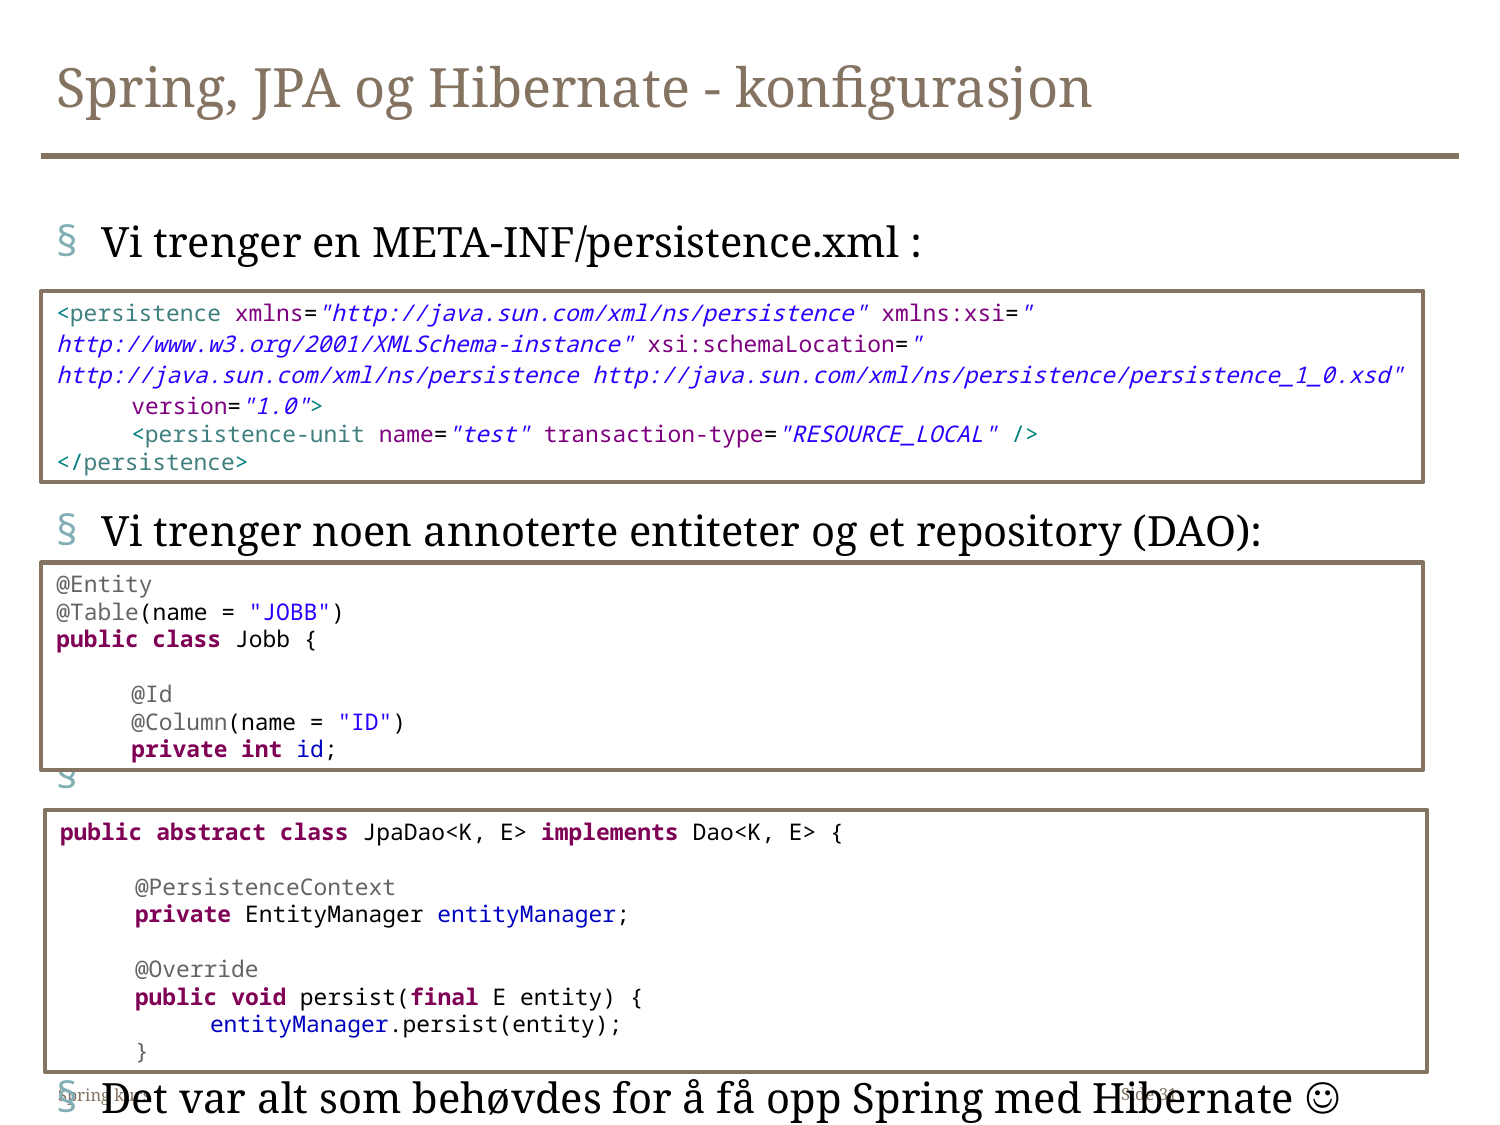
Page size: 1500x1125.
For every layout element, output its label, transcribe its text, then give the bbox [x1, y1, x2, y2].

title Spring, JPA og Hibernate - konfigurasjon [40, 27, 1459, 146]
text_box public abstract class JpaDao<K, E> implements Dao<K, E> { @PersistenceContext private EntityManager entityManager; @Override public void persist(final E entity) { entityManager.persist(entity); } [45, 810, 1428, 1073]
text_box @Entity @Table(name = "JOBB") public class Jobb { @Id @Column(name = "ID") private int id; [41, 562, 1424, 770]
list Vi trenger en META-INF/persistence.xml : Vi trenger noen annoterte entiteter og et repository (DAO): Det var alt som behøvdes for å få opp Spring med Hibernate  [41, 208, 1455, 1005]
text_box Spring kurs [43, 1074, 751, 1125]
text_box <persistence xmlns="http://java.sun.com/xml/ns/persistence" xmlns:xsi="http://www.w3.org/2001/XMLSchema-instance" xsi:schemaLocation="http://java.sun.com/xml/ns/persistence http://java.sun.com/xml/ns/persistence/persistence_1_0.xsd" version="1.0"> <persistence-unit name="test" transaction-type="RESOURCE_LOCAL" /> </persistence> [41, 290, 1424, 475]
text_box Side <number> [1105, 1065, 1457, 1125]
